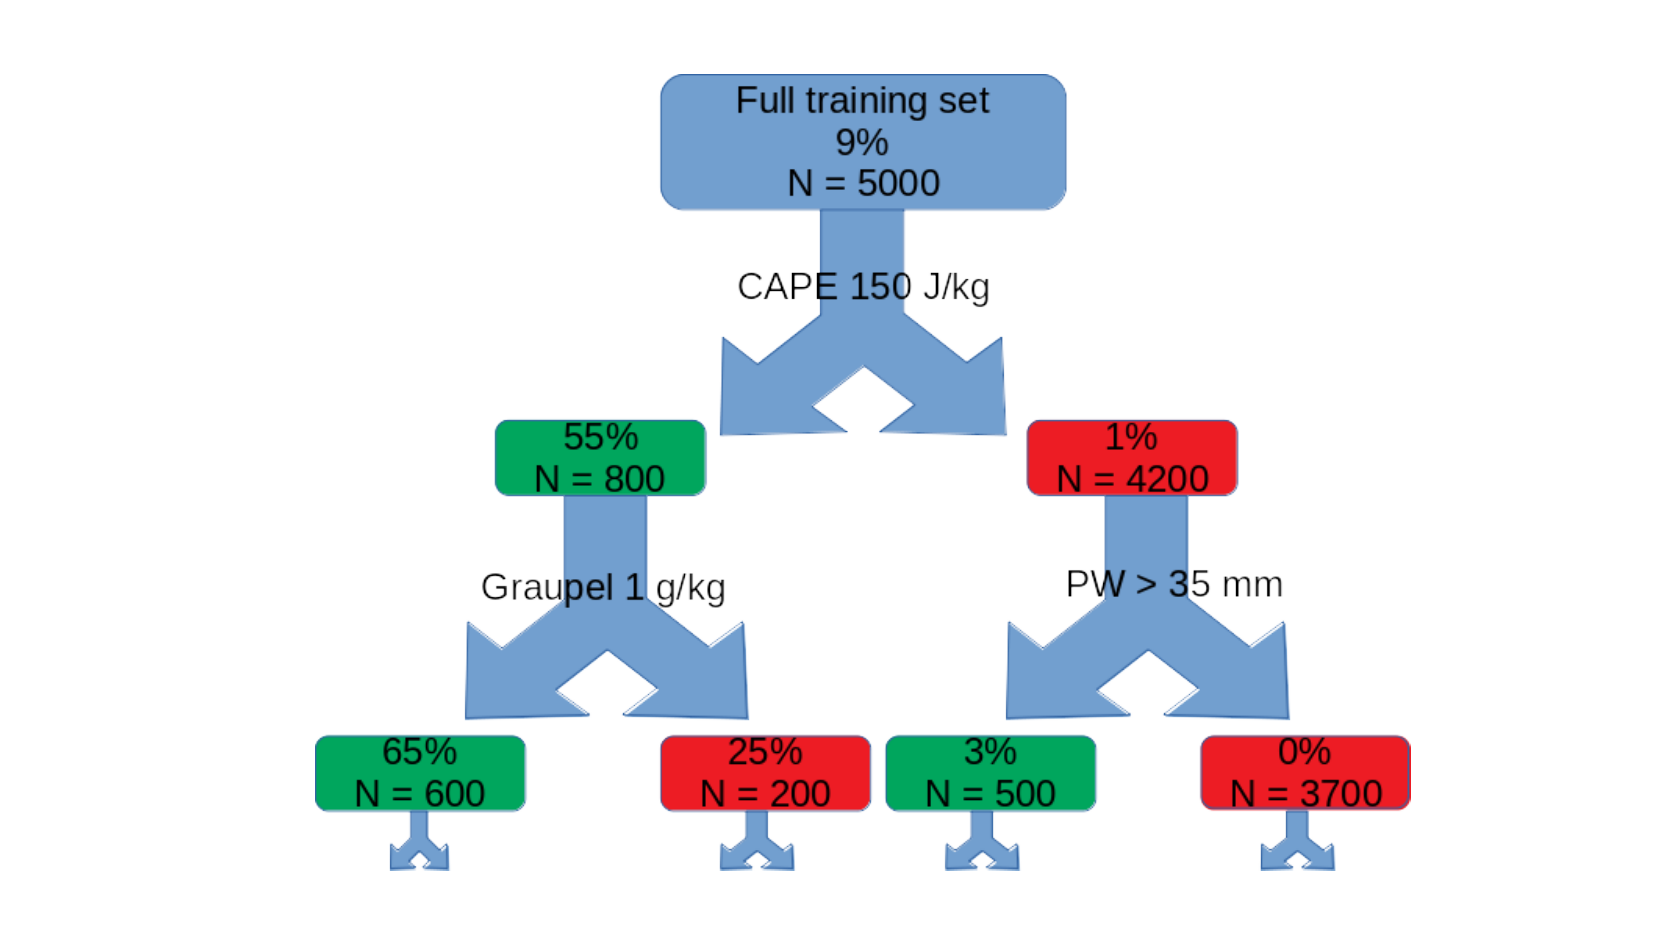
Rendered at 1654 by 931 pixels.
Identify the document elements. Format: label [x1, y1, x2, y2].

picture [315, 74, 1411, 871]
